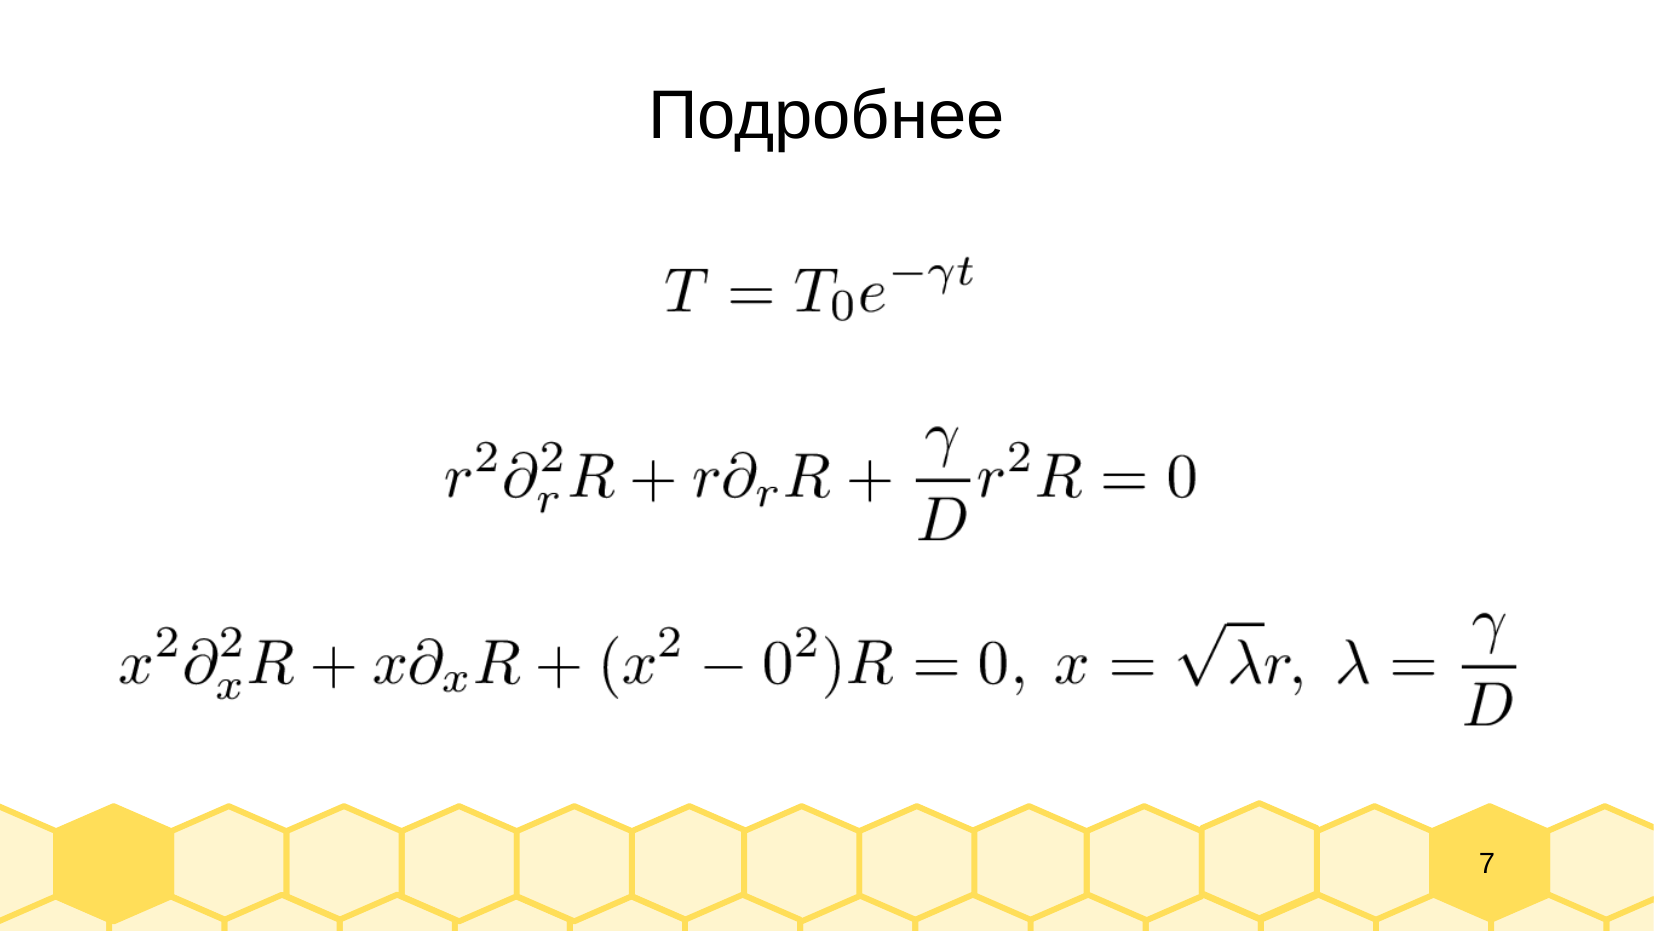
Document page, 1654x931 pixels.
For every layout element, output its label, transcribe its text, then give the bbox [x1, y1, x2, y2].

picture [94, 217, 1560, 758]
title Подробнее [82, 37, 1571, 193]
